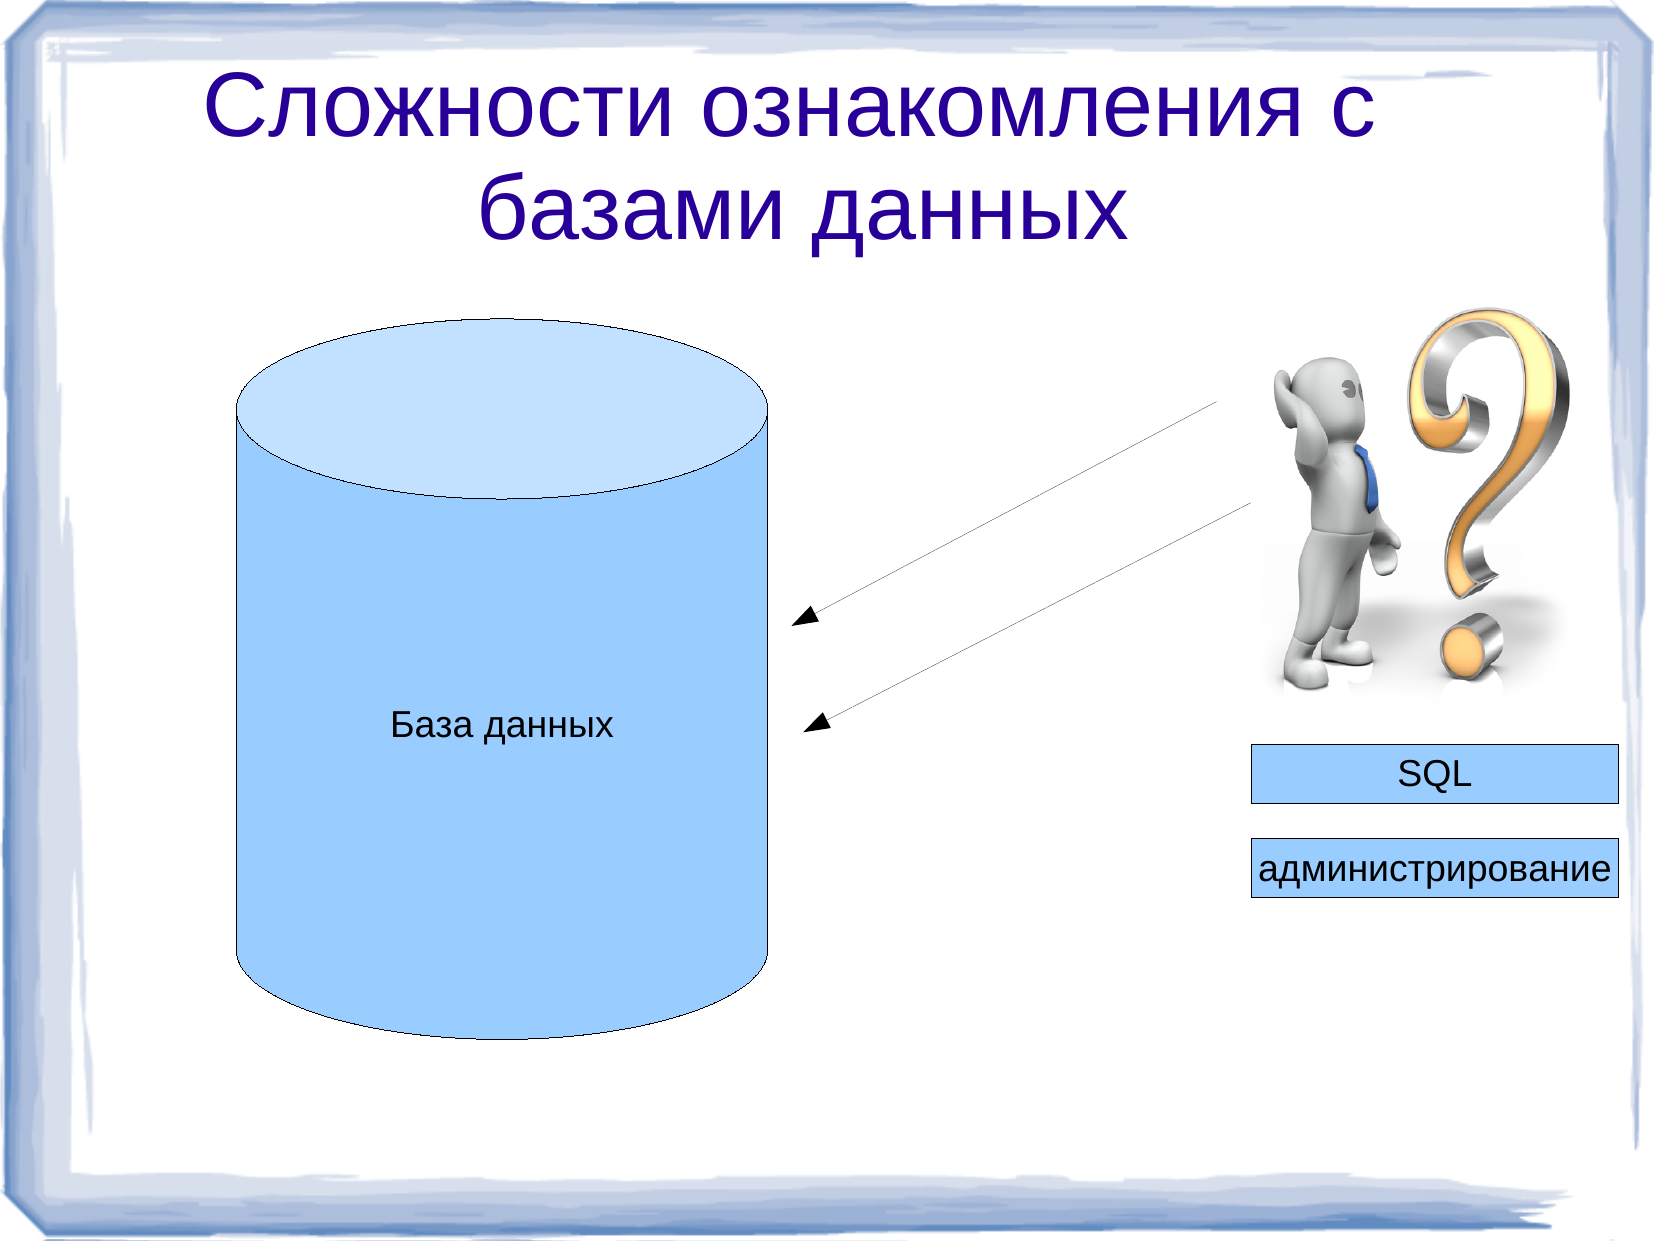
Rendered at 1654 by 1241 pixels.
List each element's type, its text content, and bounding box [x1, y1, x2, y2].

picture [0, 0, 1654, 1241]
title Сложности ознакомления с базами данных [59, 52, 1548, 260]
text_box SQL [1251, 744, 1619, 804]
text_box База данных [236, 416, 768, 1040]
text_box администрирование [1251, 838, 1619, 898]
